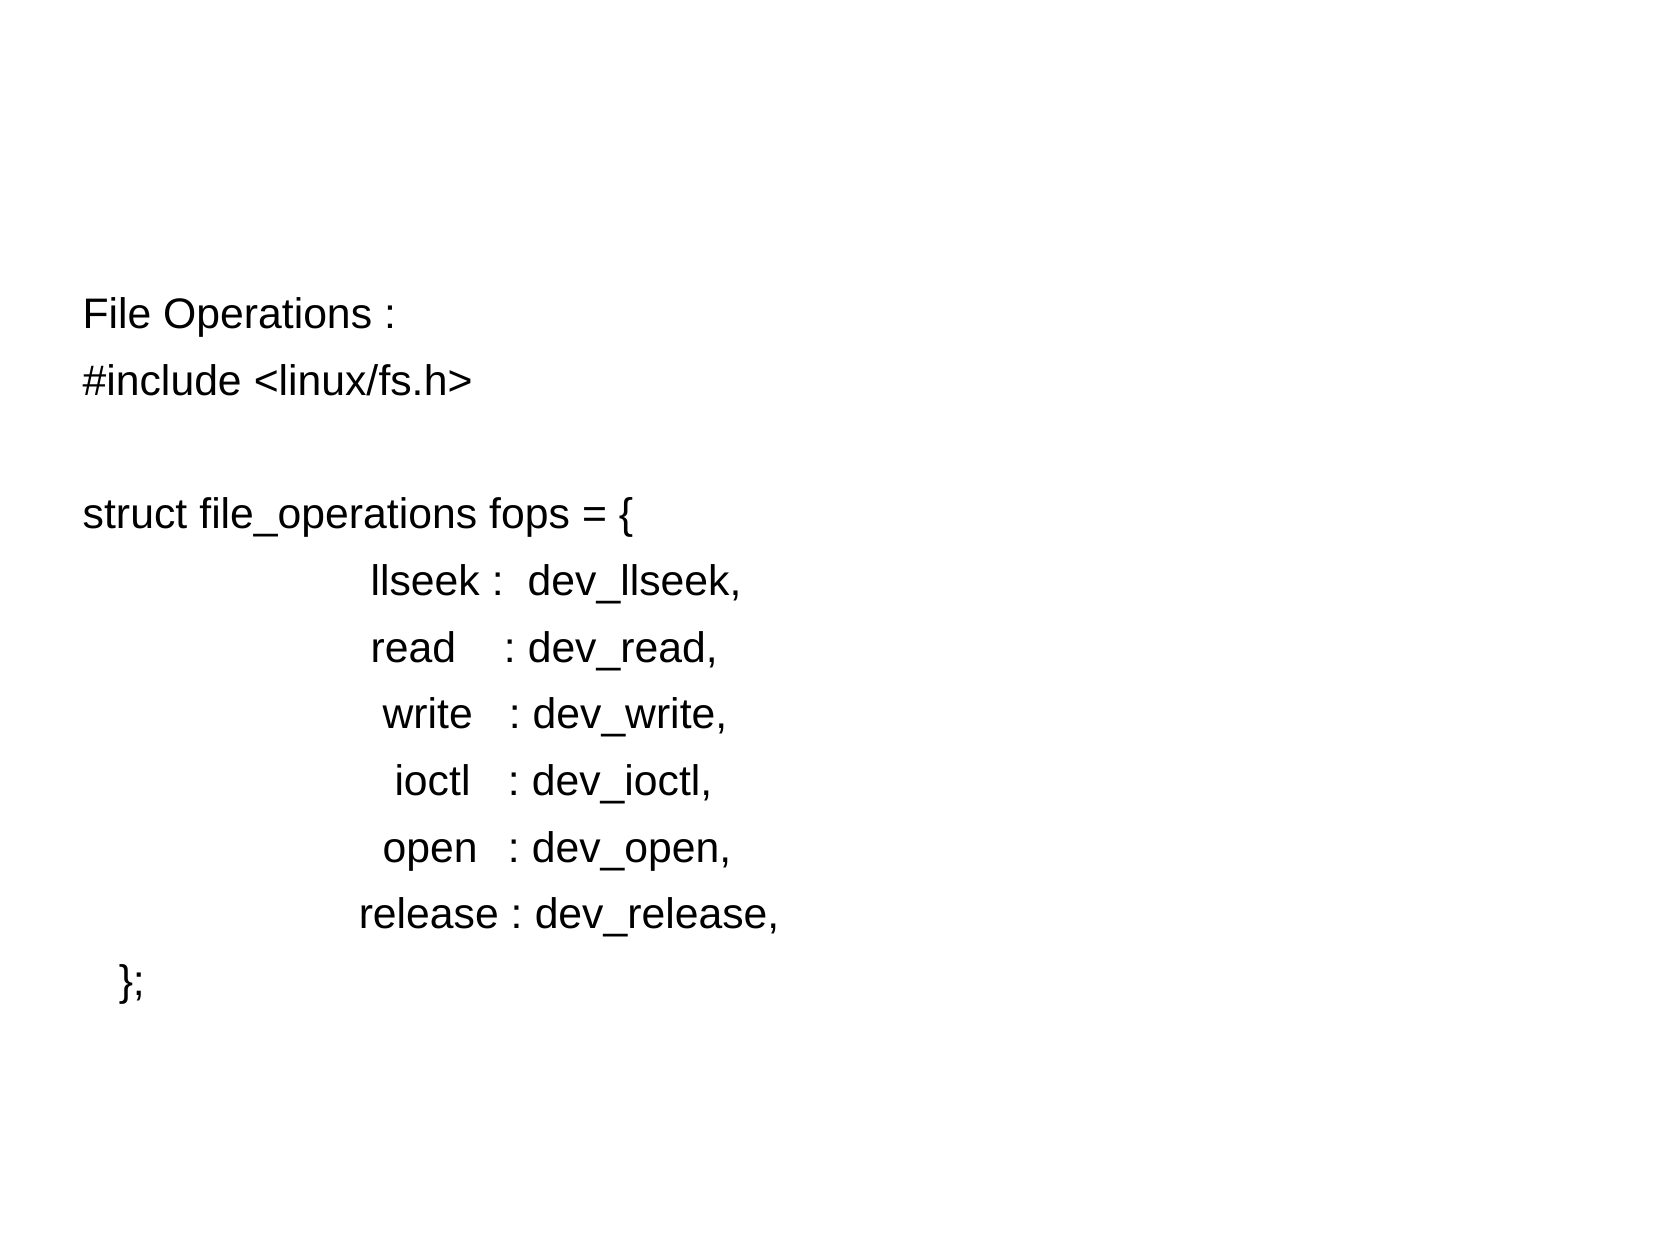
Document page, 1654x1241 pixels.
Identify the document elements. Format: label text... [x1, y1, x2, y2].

list File Operations : #include <linux/fs.h> struct file_operations fops = { llseek : dev_llseek, read : dev_read, write : dev_write, ioctl : dev_ioctl, open : dev_open, release : dev_release, }; [82, 290, 1571, 1010]
